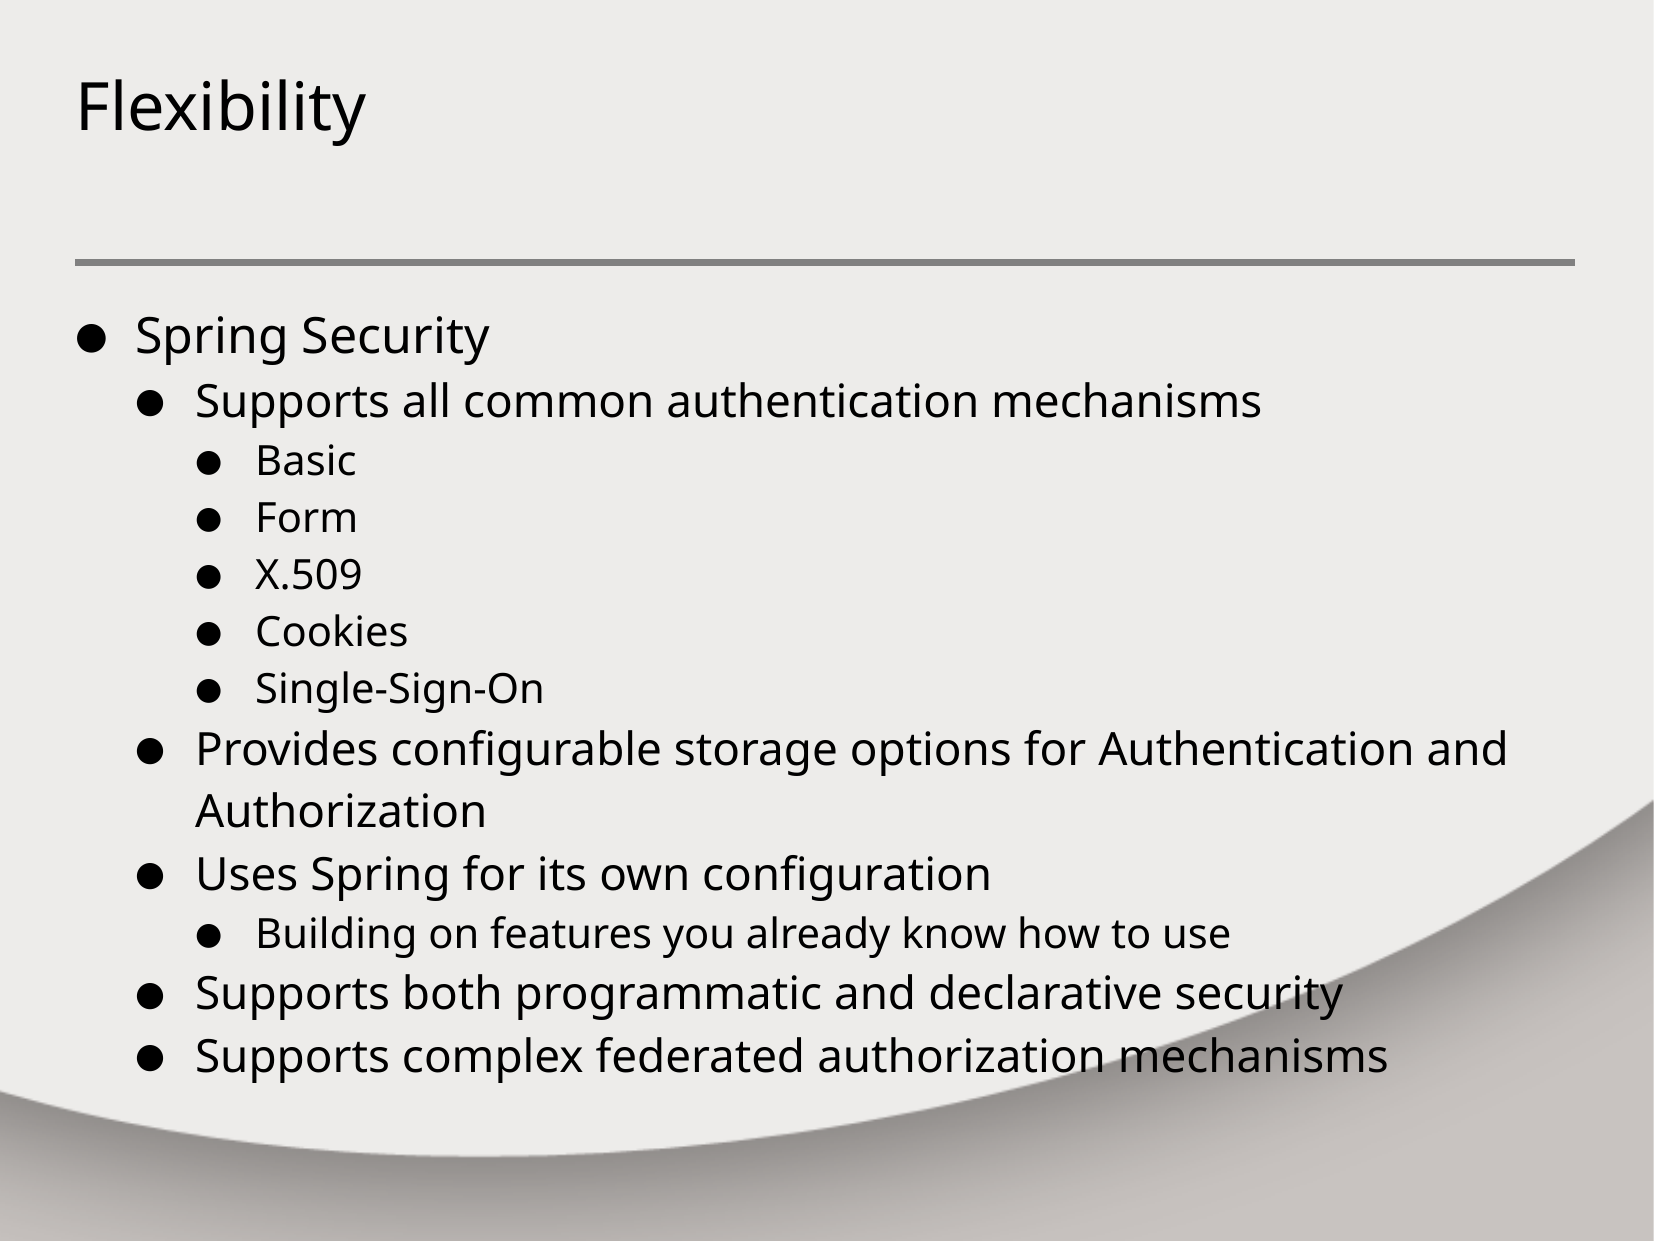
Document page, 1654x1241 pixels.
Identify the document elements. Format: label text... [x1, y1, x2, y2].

title Flexibility [75, 75, 1576, 226]
list Spring Security Supports all common authentication mechanisms Basic Form X.509 Cookies Single-Sign-On Provides configurable storage options for Authentication and Authorization Uses Spring for its own configuration Building on features you already know how to use Supports both programmatic and declarative security Supports complex federated authorization mechanisms [75, 300, 1576, 1163]
picture [0, 0, 1654, 1241]
